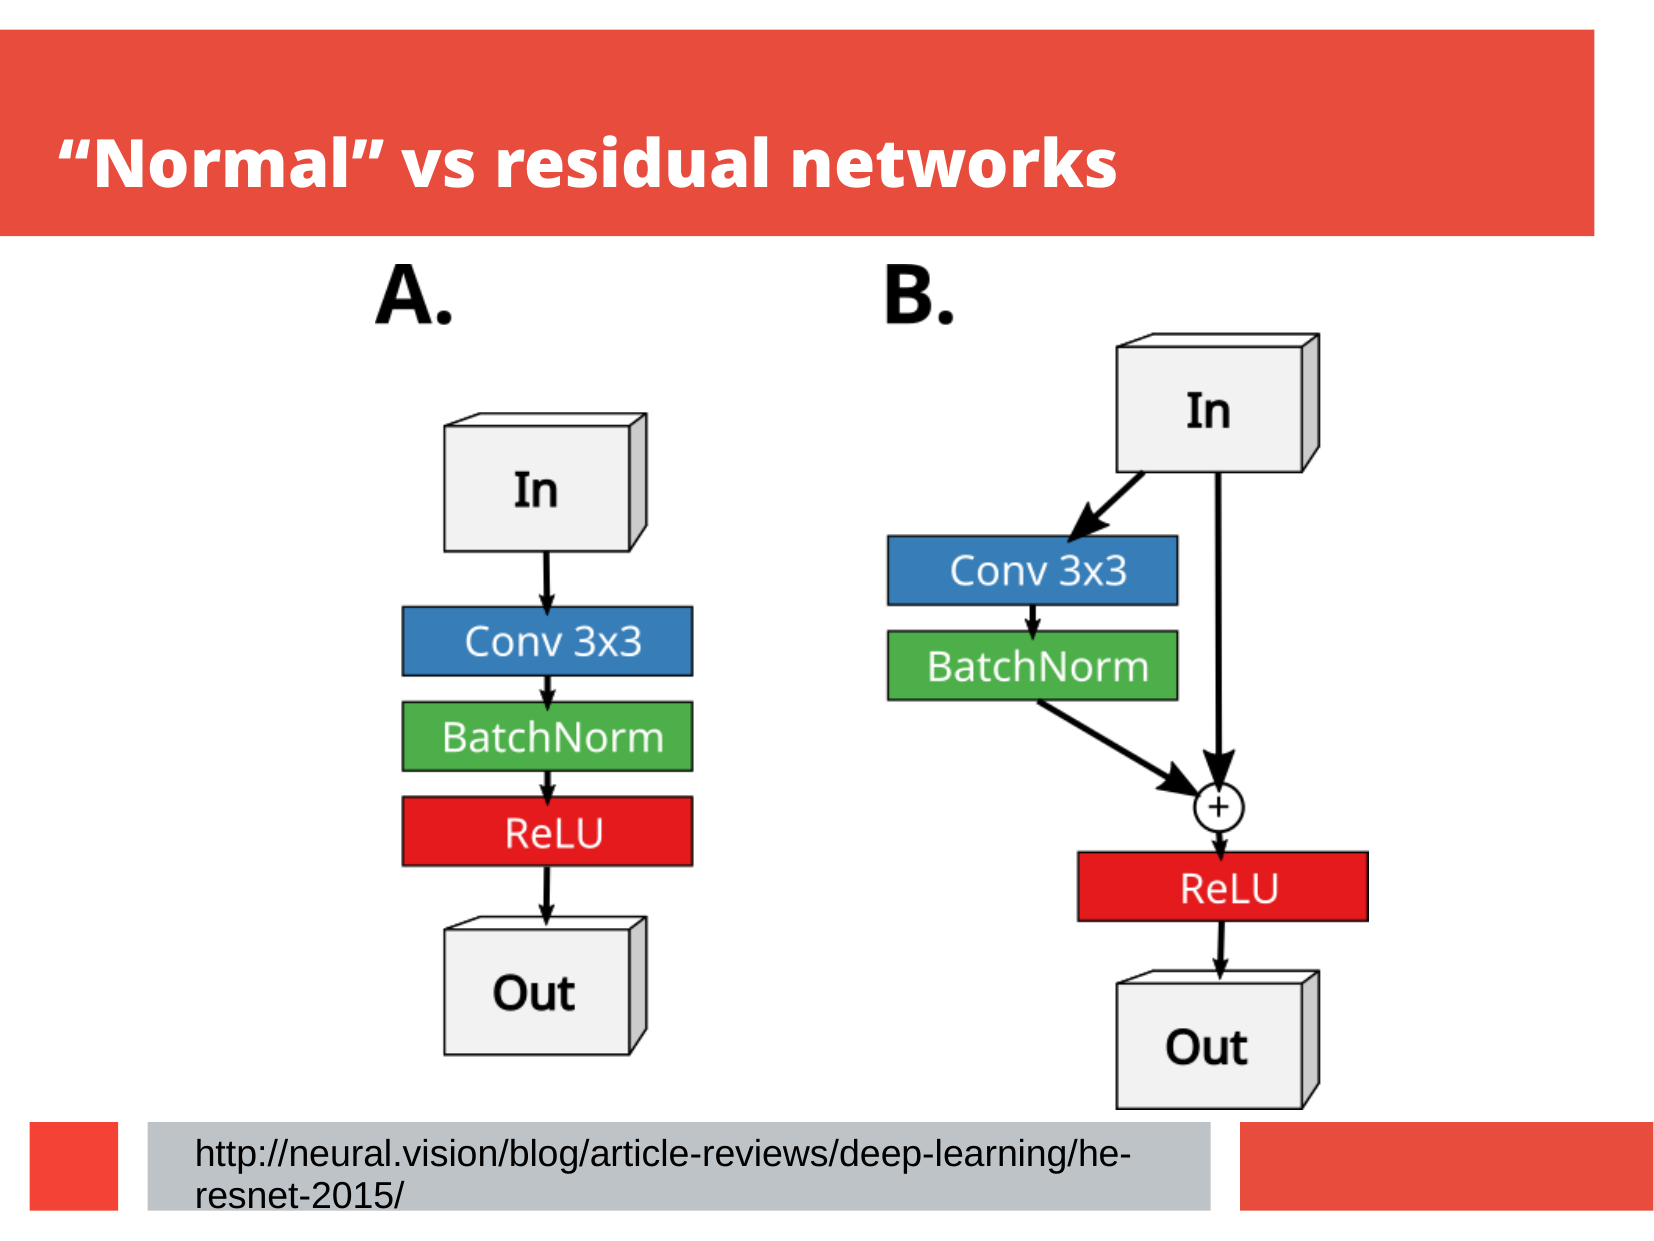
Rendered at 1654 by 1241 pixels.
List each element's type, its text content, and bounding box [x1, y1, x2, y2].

picture [375, 264, 1369, 1111]
title “Normal” vs residual networks [59, 59, 1595, 207]
text_box http://neural.vision/blog/article-reviews/deep-learning/he-resnet-2015/ [180, 1125, 1201, 1224]
